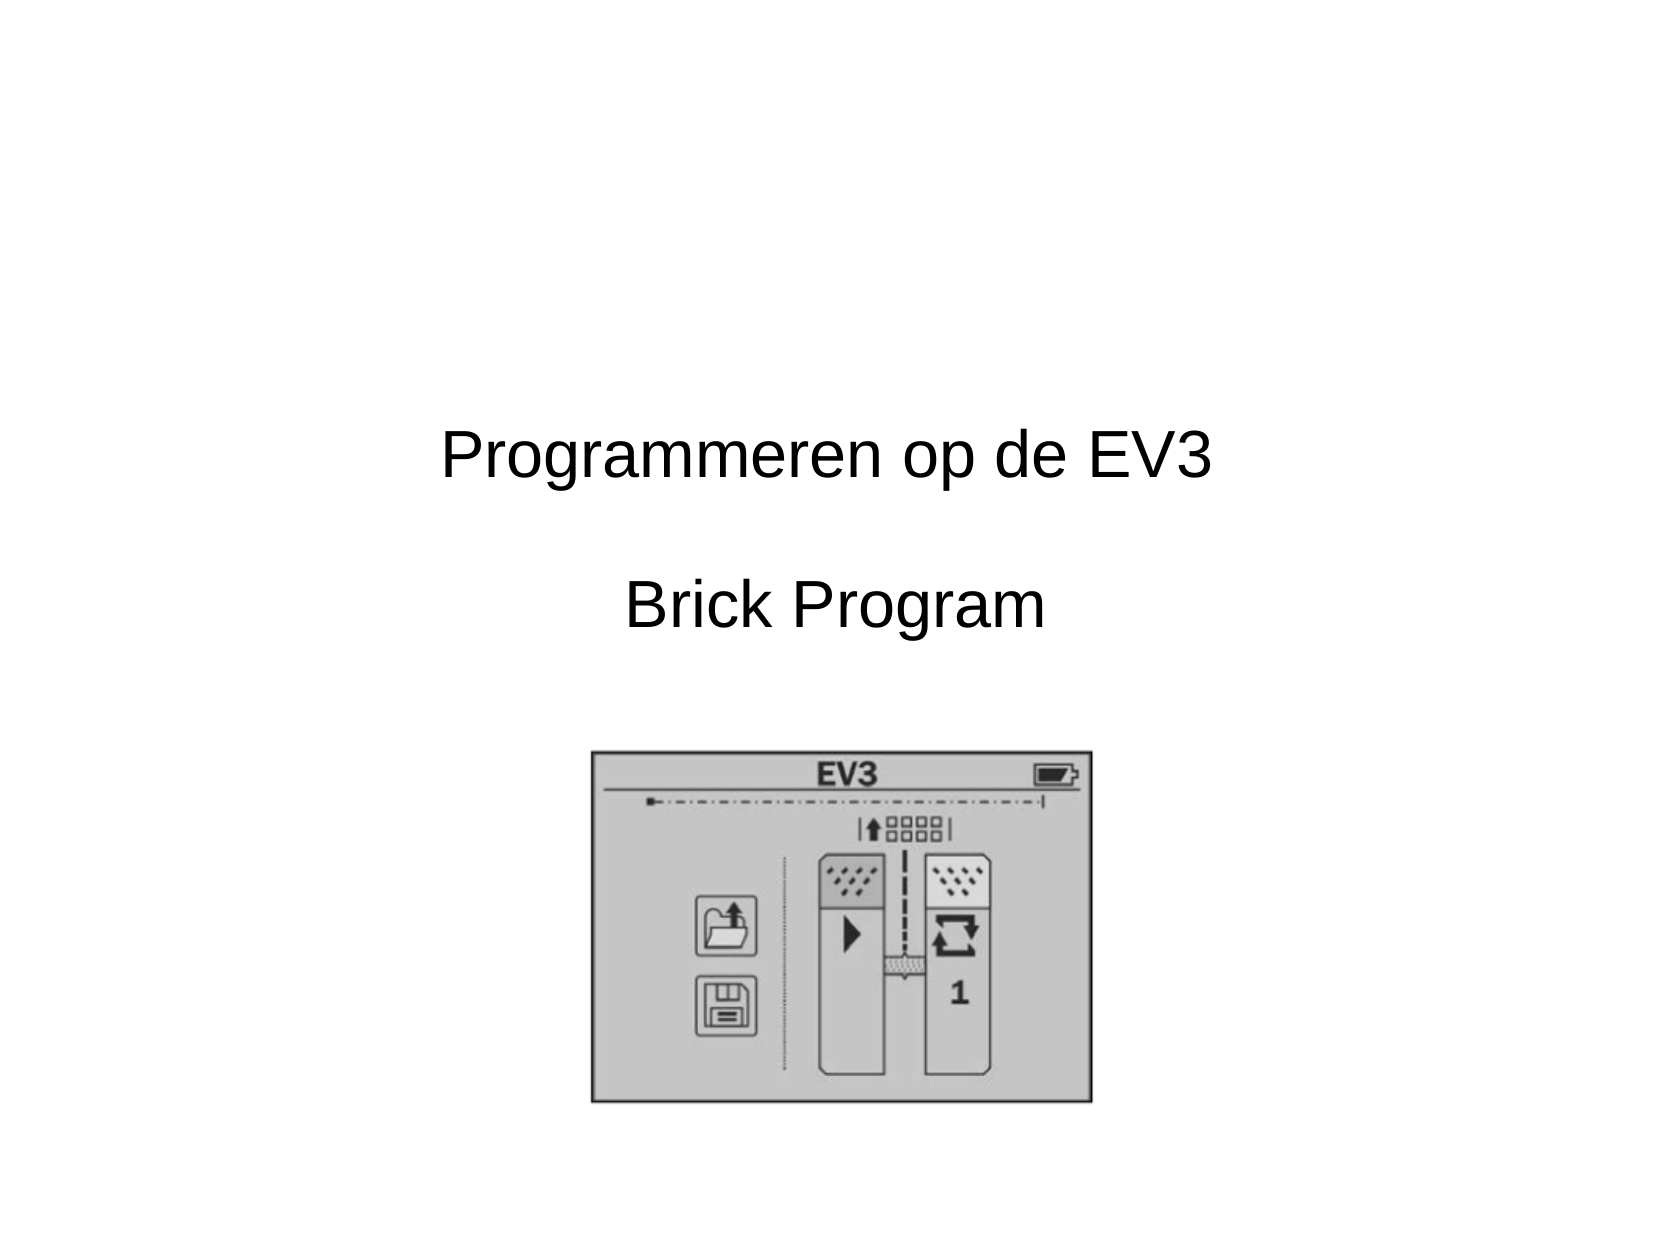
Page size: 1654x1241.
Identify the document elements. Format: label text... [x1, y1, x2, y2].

subtitle Programmeren op de EV3 Brick Program [82, 49, 1571, 1010]
picture [582, 744, 1099, 1109]
